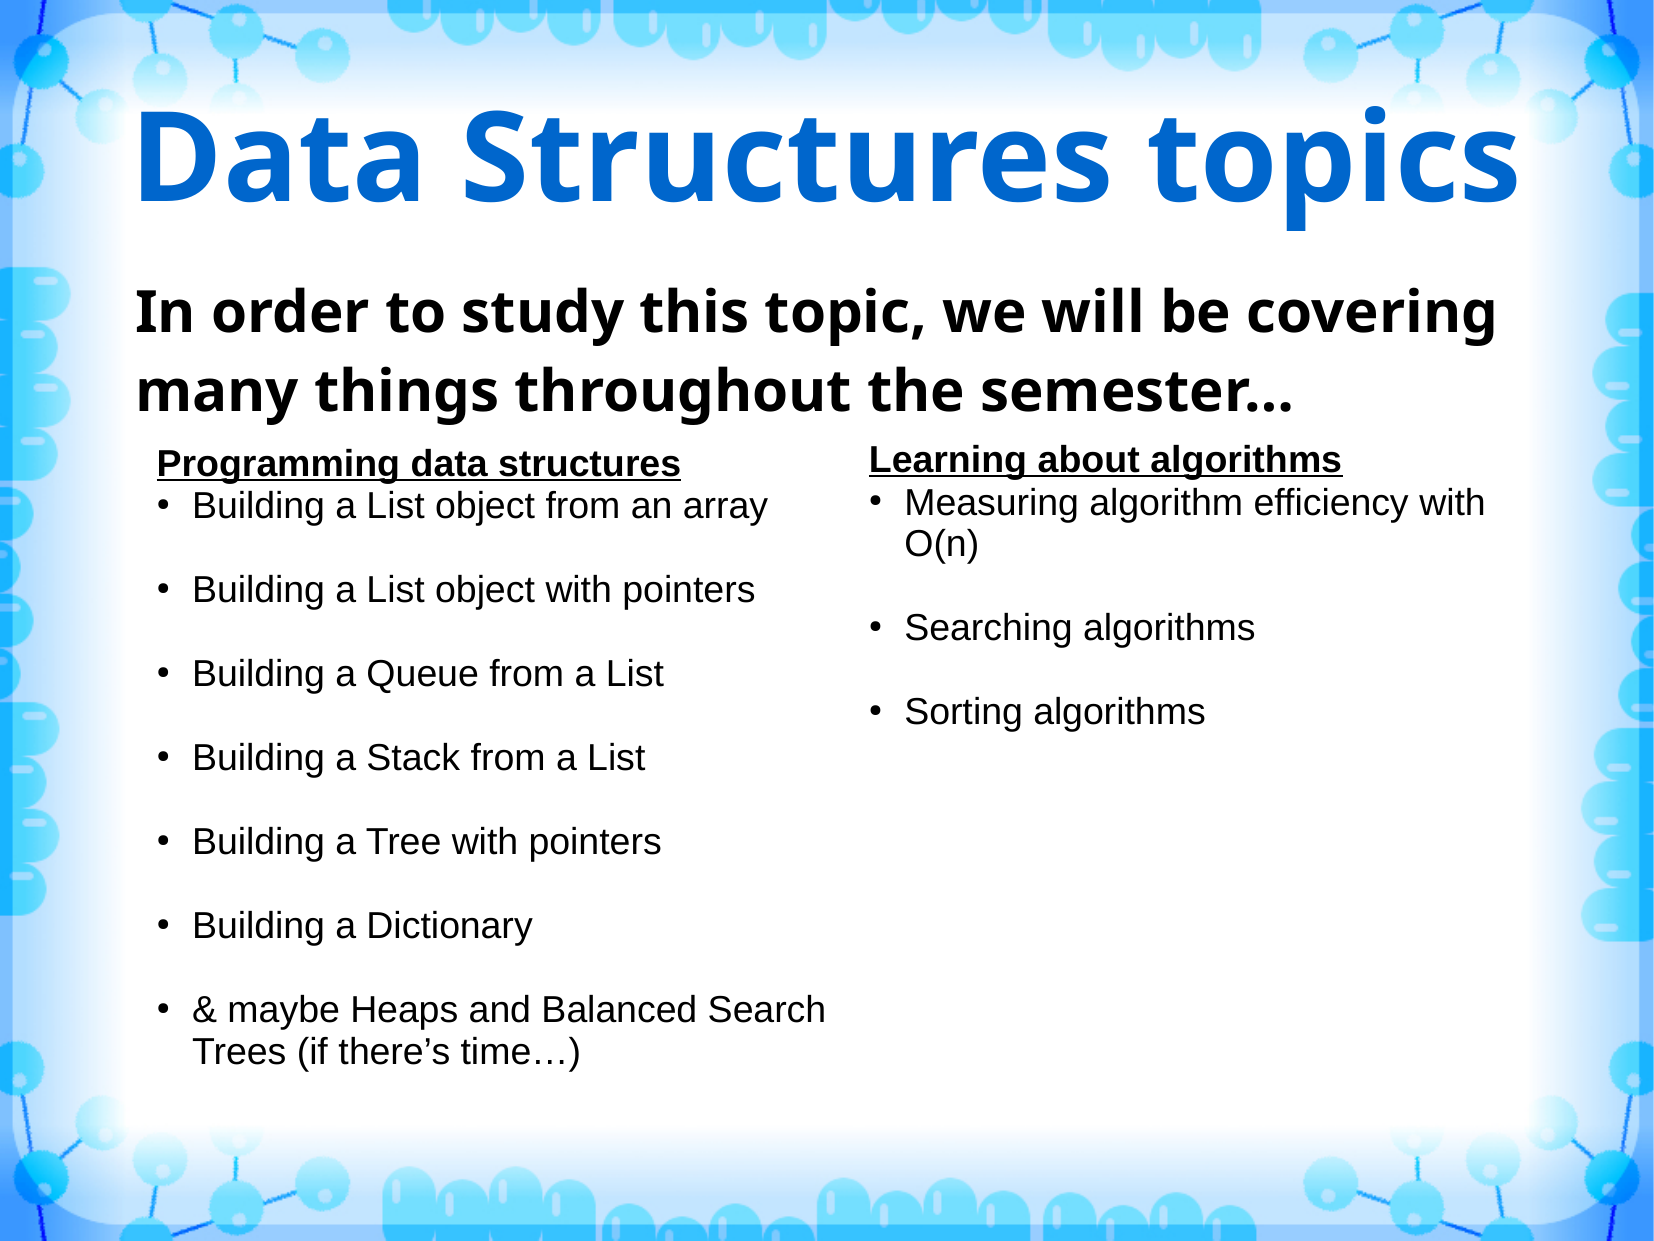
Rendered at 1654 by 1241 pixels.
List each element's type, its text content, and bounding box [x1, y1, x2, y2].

text_box In order to study this topic, we will be covering many things throughout the semester… [135, 270, 1531, 412]
title Data Structures topics [82, 49, 1571, 257]
text_box Programming data structures Building a List object from an array Building a List object with pointers Building a Queue from a List Building a Stack from a List Building a Tree with pointers Building a Dictionary & maybe Heaps and Balanced Search Trees (if there’s time…) [141, 435, 845, 1080]
picture [0, 0, 1654, 1241]
text_box Learning about algorithms Measuring algorithm efficiency with O(n) Searching algorithms Sorting algorithms [854, 431, 1557, 780]
